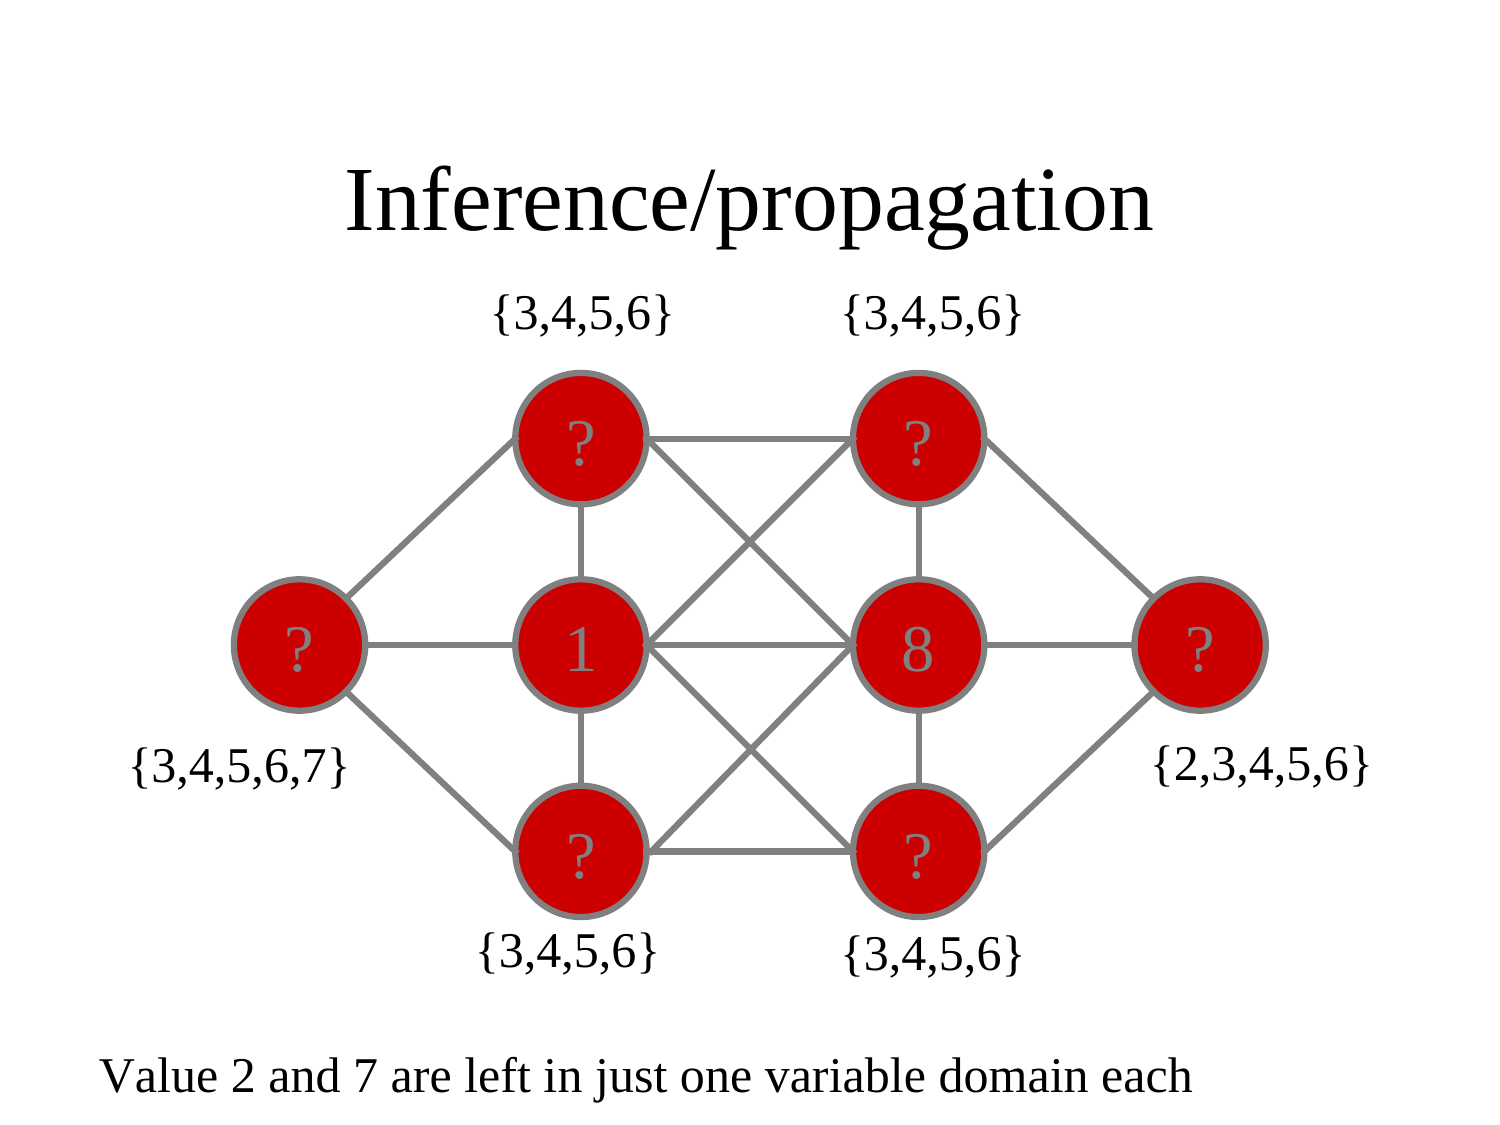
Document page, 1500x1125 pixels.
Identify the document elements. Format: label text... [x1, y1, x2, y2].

text_box 1 [515, 579, 647, 711]
text_box {2,3,4,5,6} [1135, 722, 1388, 798]
text_box ? [853, 785, 985, 912]
title Inference/propagation [112, 99, 1388, 288]
text_box {3,4,5,6} [460, 909, 676, 986]
text_box {3,4,5,6} [825, 912, 1041, 988]
text_box ? [233, 579, 366, 711]
text_box ? [853, 372, 985, 505]
text_box ? [1134, 579, 1266, 711]
text_box Value 2 and 7 are left in just one variable domain each [84, 1034, 1209, 1111]
text_box ? [515, 372, 647, 505]
text_box ? [515, 785, 647, 909]
text_box {3,4,5,6} [824, 272, 1176, 348]
text_box {3,4,5,6} [474, 272, 751, 348]
text_box 8 [853, 579, 985, 711]
text_box {3,4,5,6,7} [112, 724, 366, 801]
